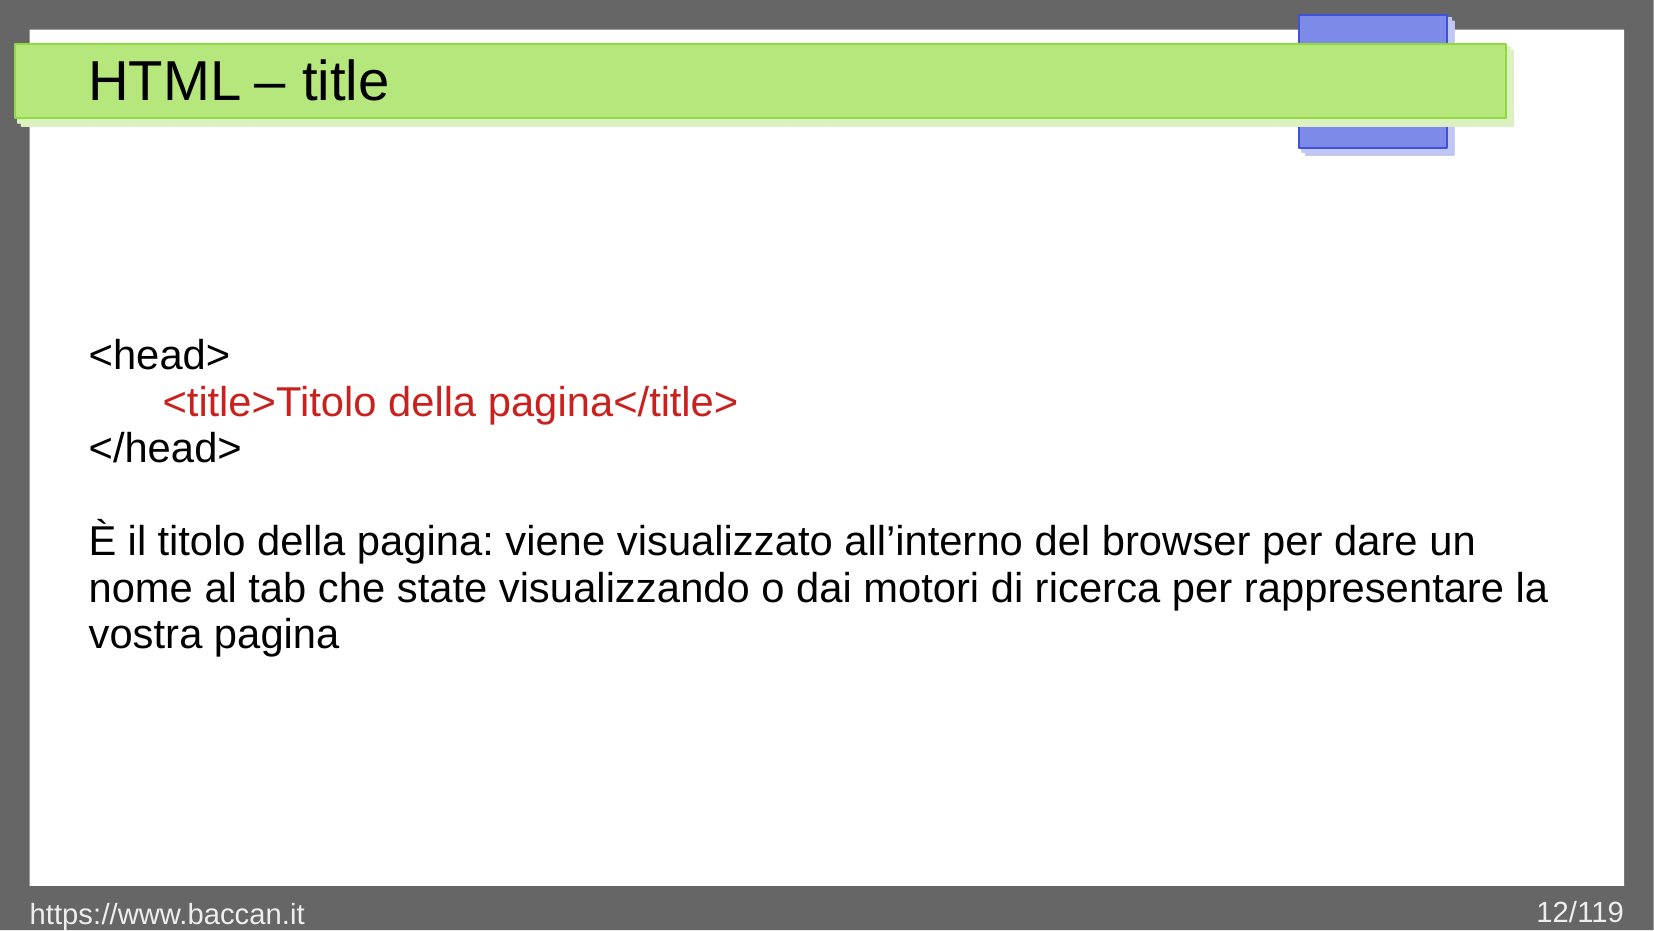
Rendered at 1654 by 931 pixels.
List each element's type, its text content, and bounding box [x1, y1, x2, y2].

title HTML – title [88, 44, 1506, 119]
text_box <head> <title>Titolo della pagina</title> </head> È il titolo della pagina: viene visualizzato all’interno del browser per dare un nome al tab che state visualizzando o dai motori di ricerca per rappresentare la vostra pagina [88, 169, 1565, 821]
